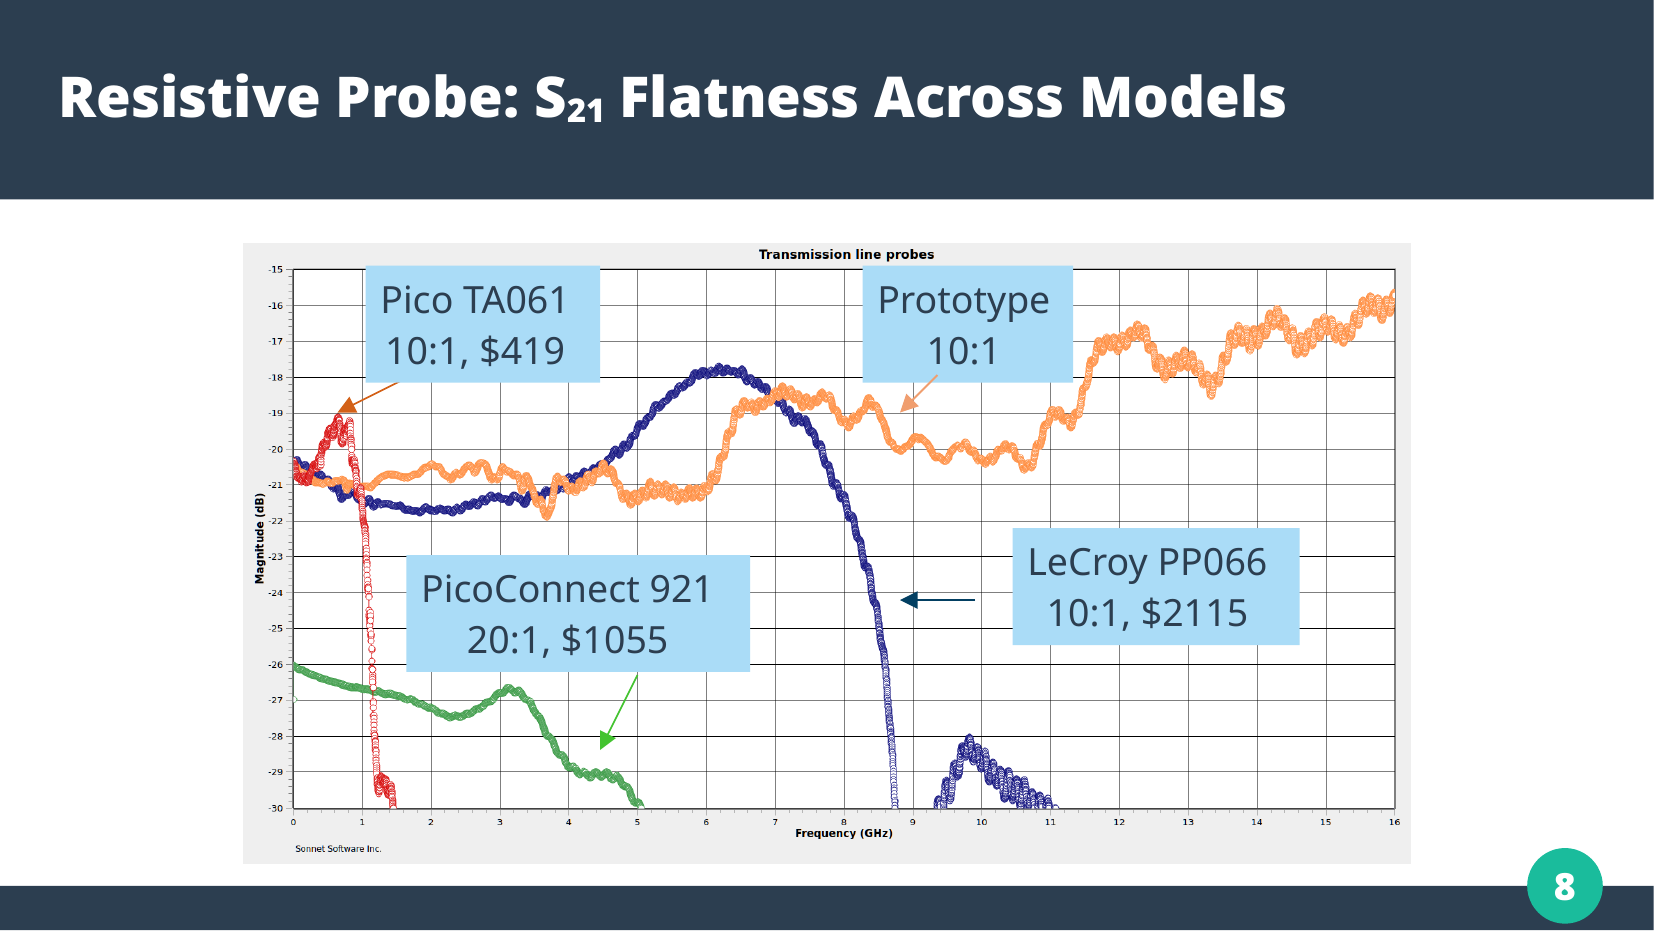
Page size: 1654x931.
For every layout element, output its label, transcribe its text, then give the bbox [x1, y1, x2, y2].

title Resistive Probe: S21 Flatness Across Models [59, 37, 1595, 155]
text_box LeCroy PP066 10:1, $2115 [1012, 535, 1300, 638]
text_box Prototype 10:1 [862, 273, 1074, 376]
picture [243, 243, 1411, 864]
text_box Pico TA061 10:1, $419 [365, 273, 601, 376]
text_box PicoConnect 921 20:1, $1055 [406, 562, 751, 665]
